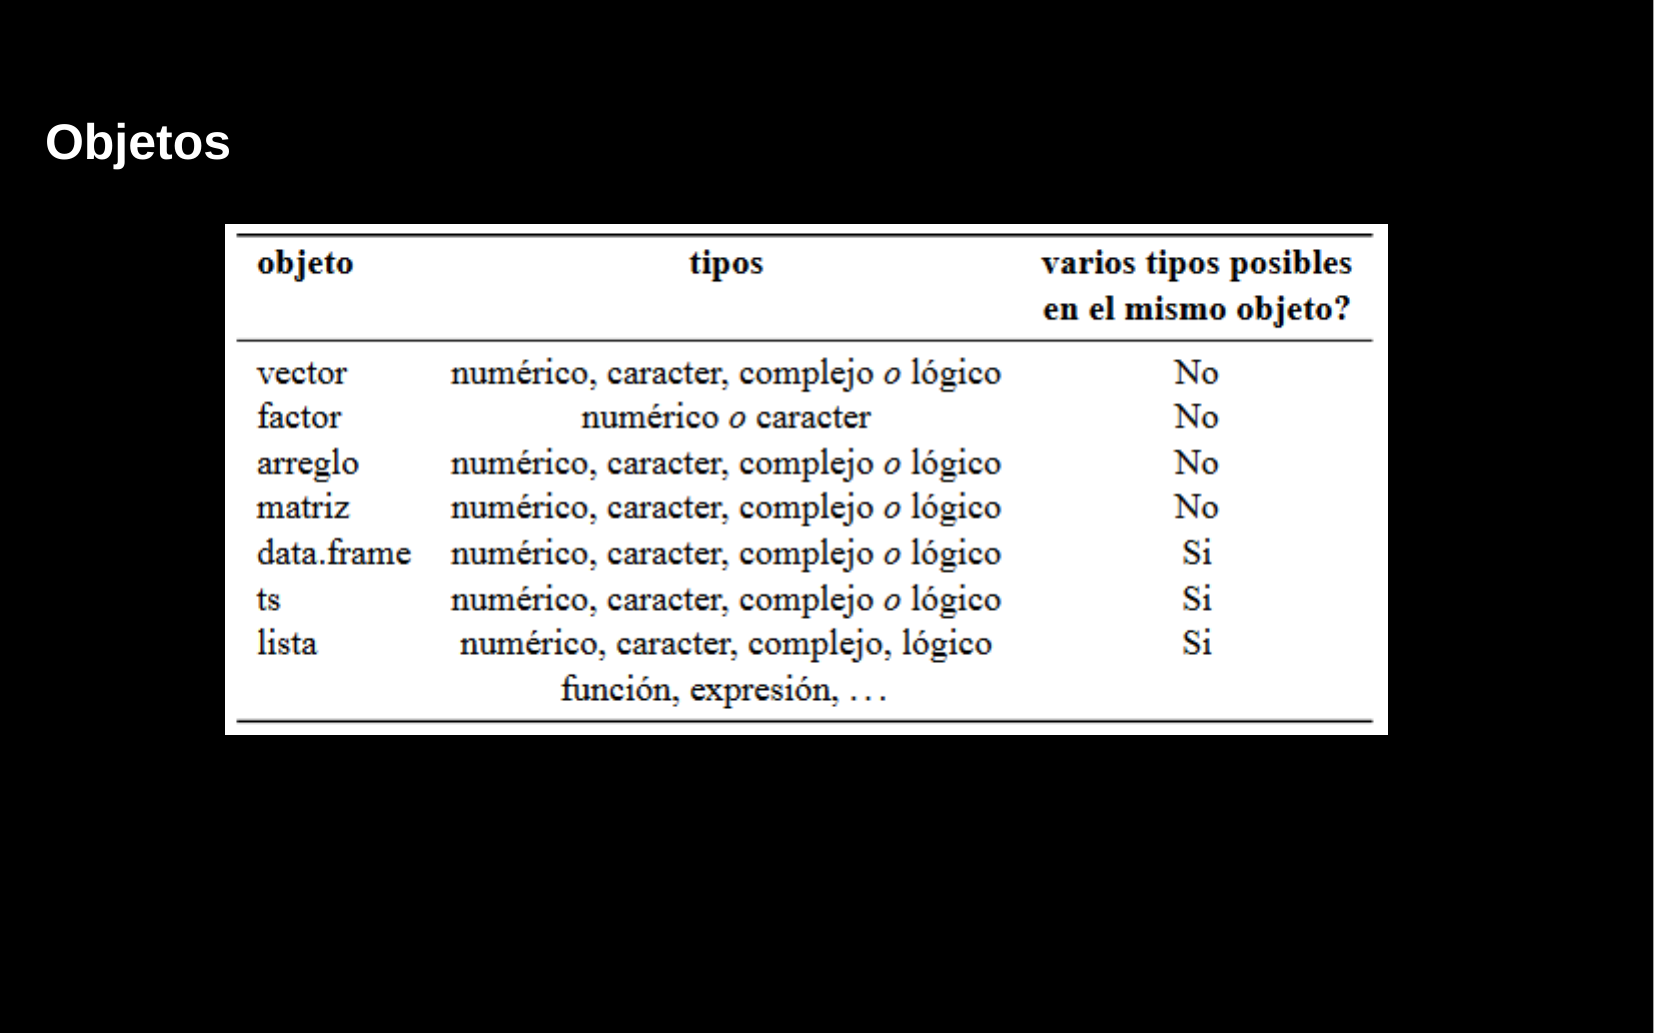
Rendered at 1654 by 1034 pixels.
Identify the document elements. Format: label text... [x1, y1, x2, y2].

picture [225, 224, 1388, 736]
title Objetos [45, 90, 1591, 196]
